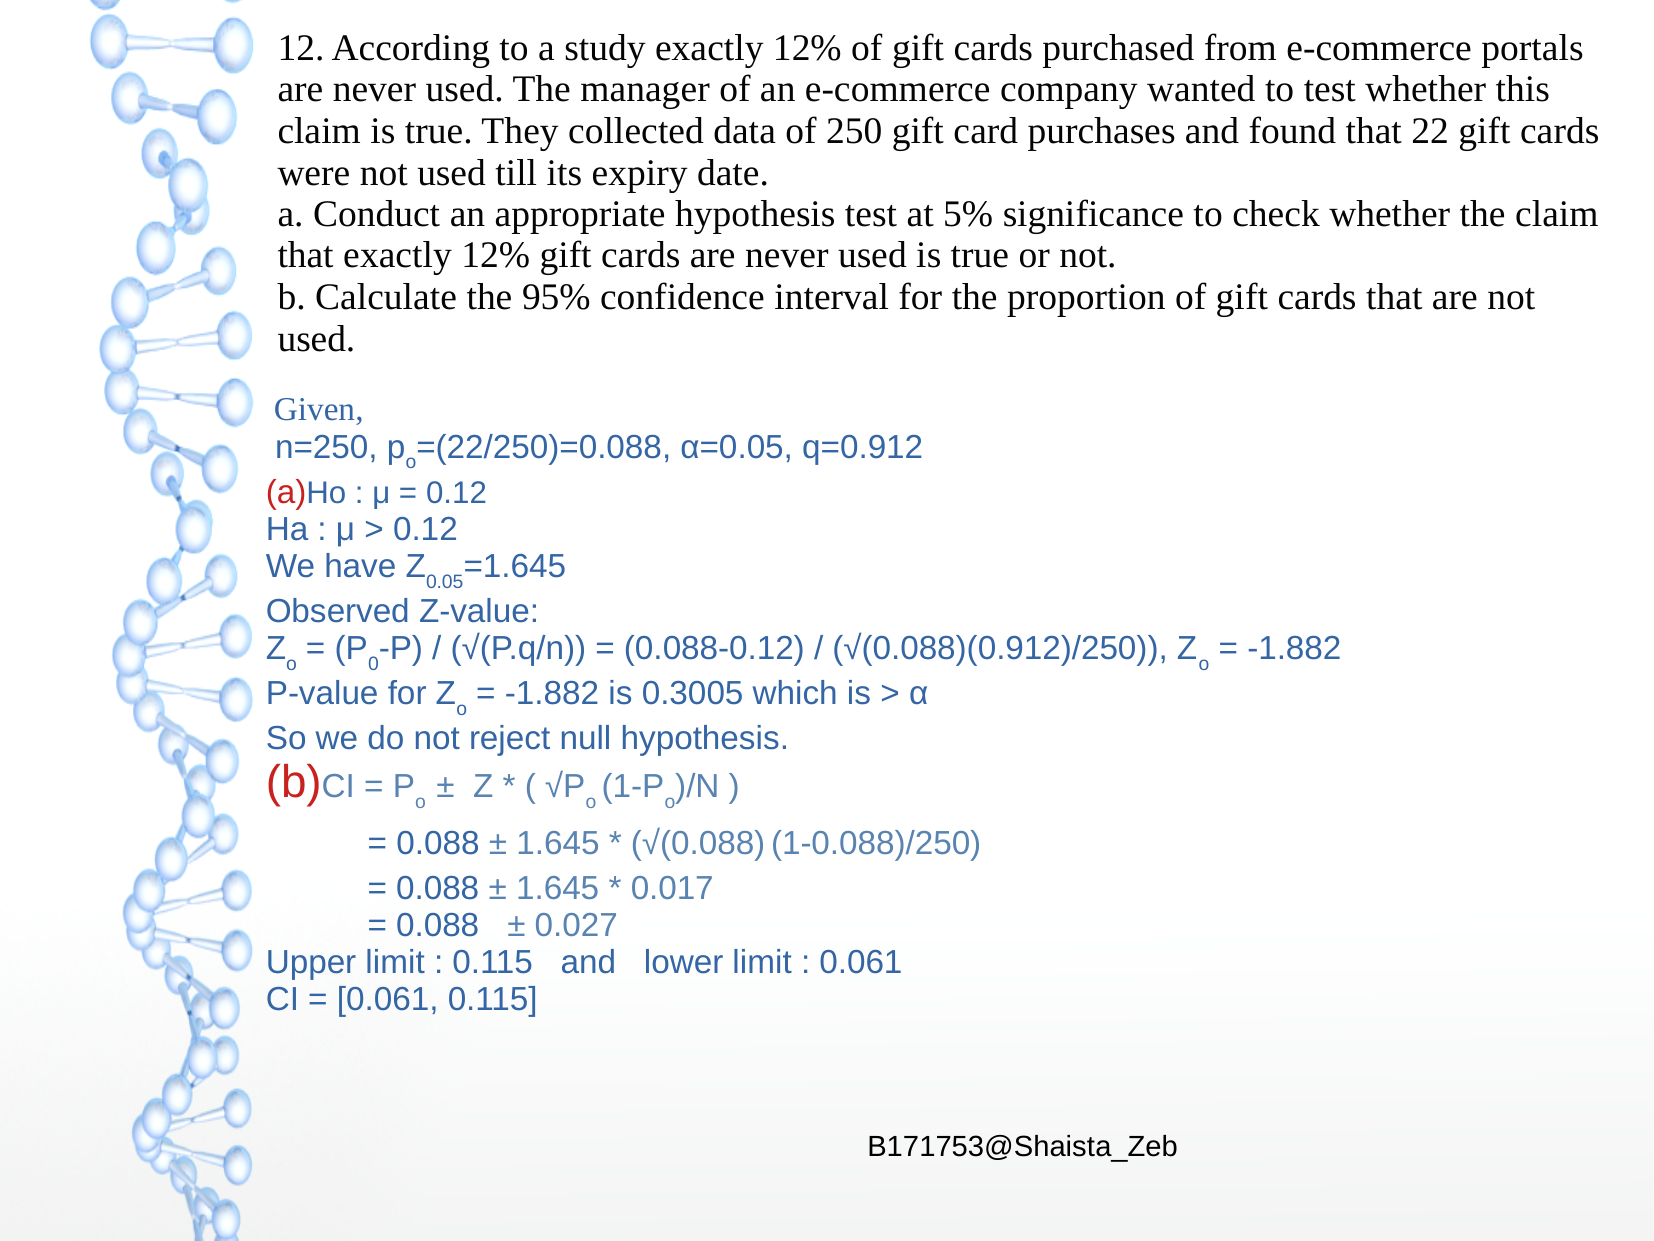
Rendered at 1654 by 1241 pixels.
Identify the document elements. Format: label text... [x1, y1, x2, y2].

title 12. According to a study exactly 12% of gift cards purchased from e-commerce portals are never used. The manager of an e-commerce company wanted to test whether this claim is true. They collected data of 250 gift card purchases and found that 22 gift cards were not used till its expiry date. a. Conduct an appropriate hypothesis test at 5% significance to check whether the claim that exactly 12% gift cards are never used is true or not. b. Calculate the 95% confidence interval for the proportion of gift cards that are not used. [277, 26, 1607, 360]
picture [0, 0, 1654, 1241]
subtitle Given, n=250, po=(22/250)=0.088, α=0.05, q=0.912 (a)Ho : μ = 0.12 Ha : μ > 0.12 We have Z0.05=1.645 Observed Z-value: Zo = (P0-P) / (√(P.q/n)) = (0.088-0.12) / (√(0.088)(0.912)/250)), Zo = -1.882 P-value for Zo = -1.882 is 0.3005 which is > α So we do not reject null hypothesis. (b)CI = Po ± Z * ( √Po (1-Po)/N ) = 0.088 ± 1.645 * (√(0.088) (1-0.088)/250) = 0.088 ± 1.645 * 0.017 = 0.088 ± 0.027 Upper limit : 0.115 and lower limit : 0.061 CI = [0.061, 0.115] [265, 391, 1595, 1111]
